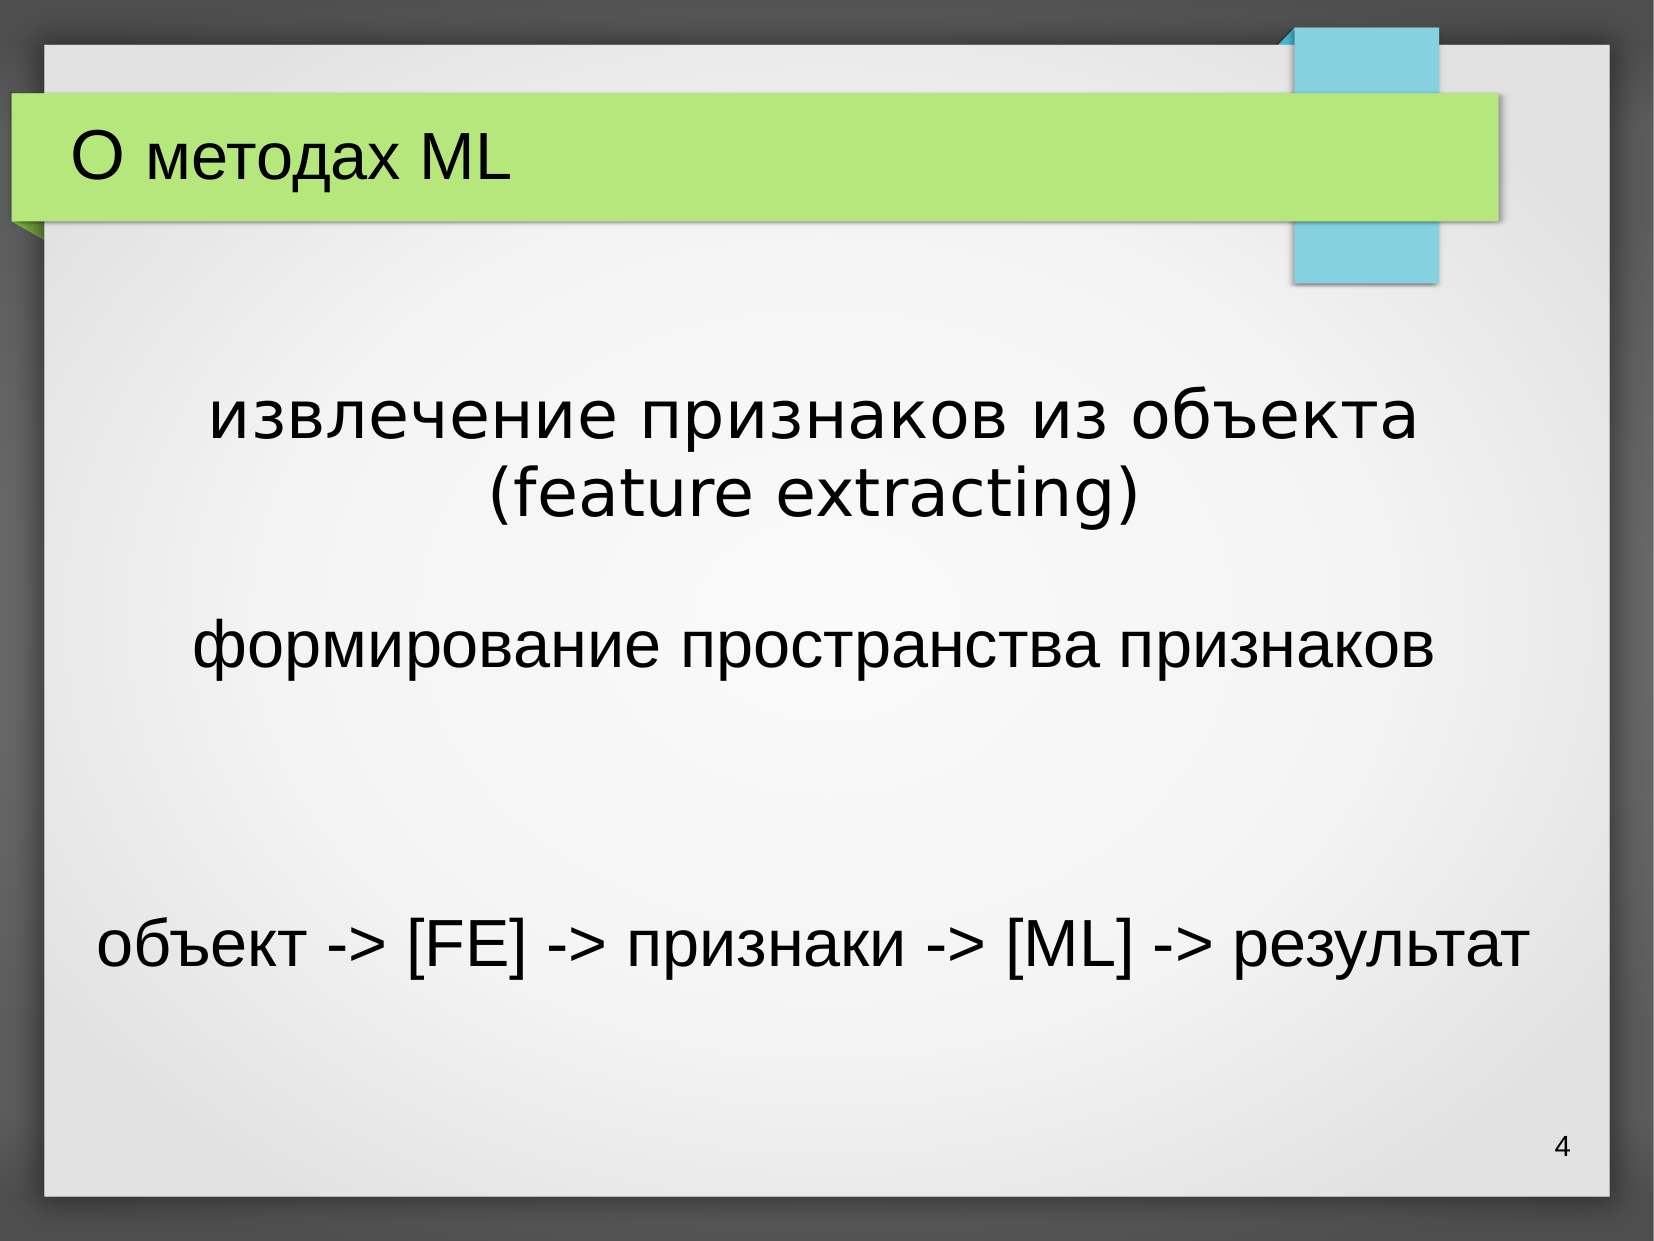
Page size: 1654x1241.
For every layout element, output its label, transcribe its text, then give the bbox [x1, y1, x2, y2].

title О методах ML [70, 109, 1040, 201]
picture [0, 0, 1654, 1241]
subtitle извлечение признаков из объекта (feature extracting) формирование пространства признаков объект -> [FE] -> признаки -> [ML] -> результат [70, 376, 1559, 981]
